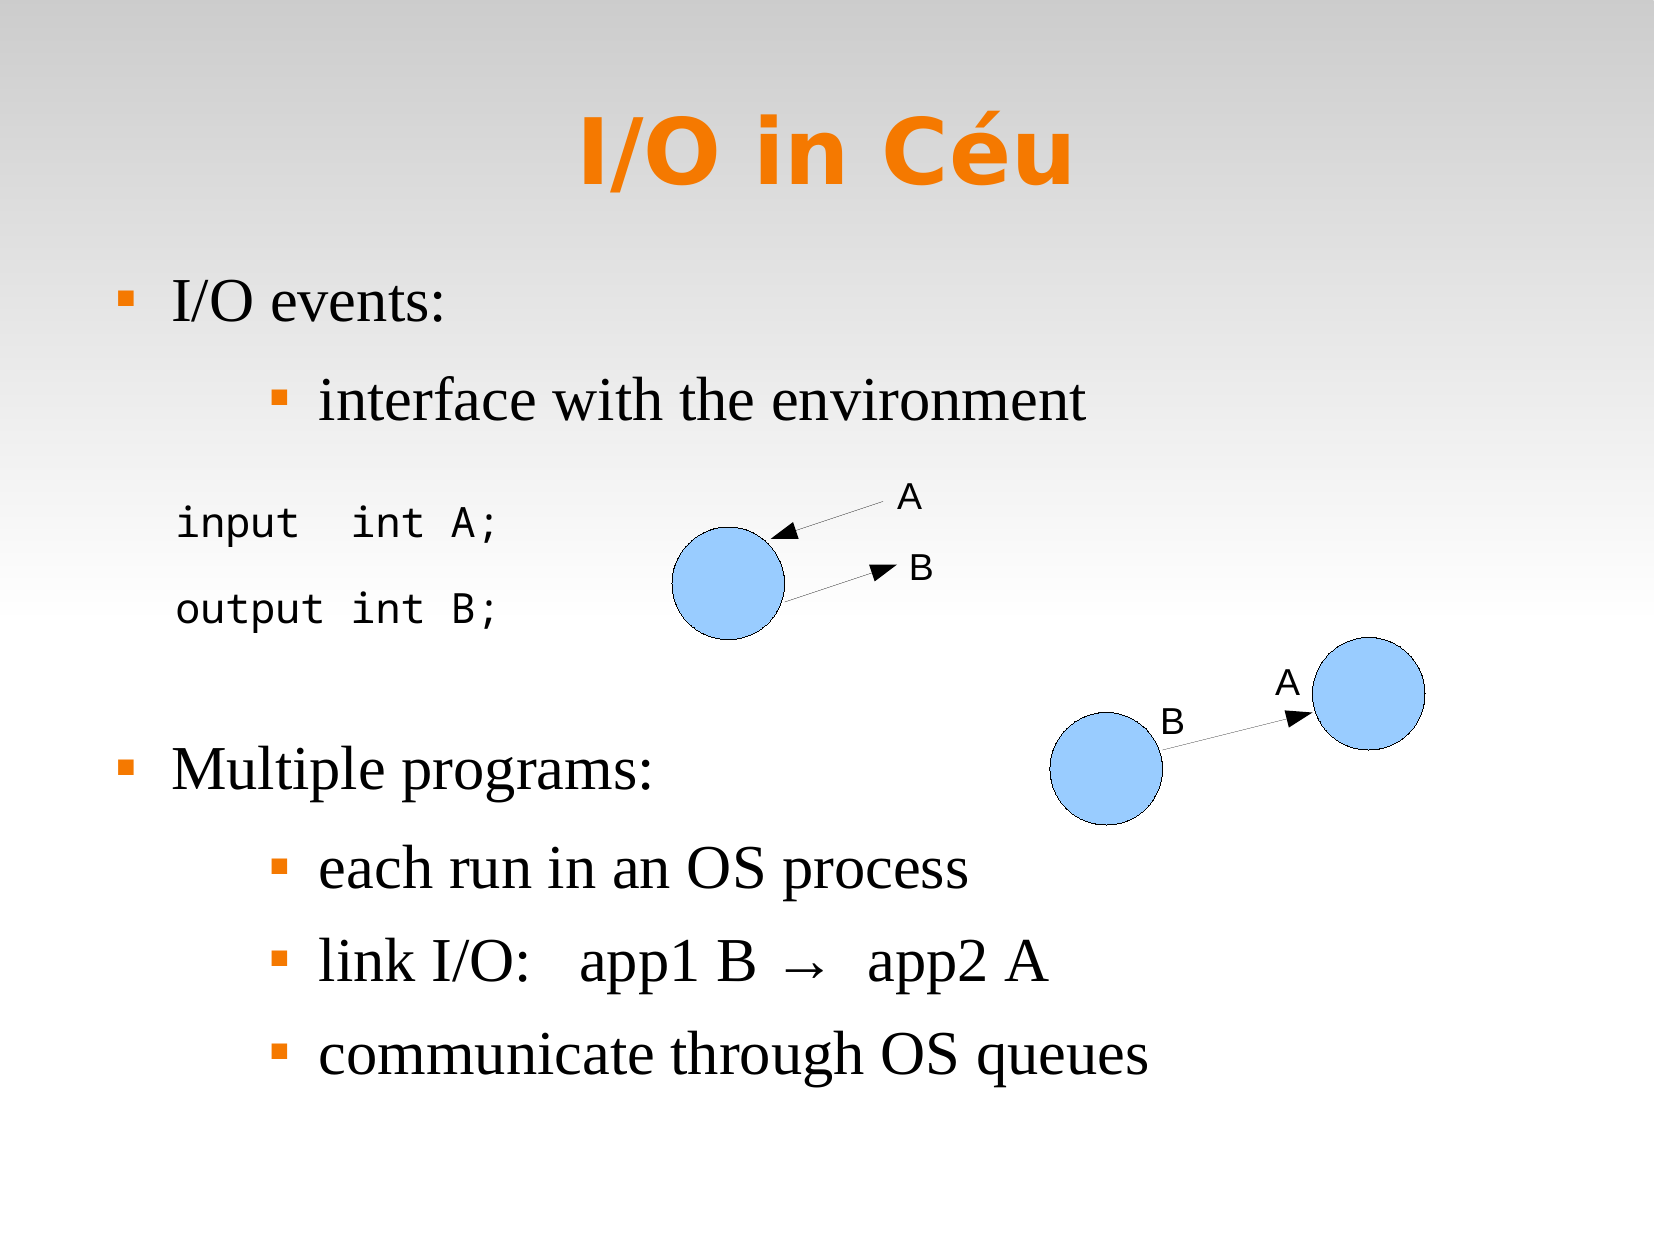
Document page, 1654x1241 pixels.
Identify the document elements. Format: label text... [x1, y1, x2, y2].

text_box [671, 527, 785, 640]
text_box [1312, 637, 1426, 751]
text_box A [1260, 653, 1315, 711]
text_box B [1145, 693, 1201, 762]
text_box B [894, 539, 949, 596]
text_box [1049, 712, 1163, 826]
title I/O in Céu [82, 49, 1571, 231]
list I/O events: interface with the environment input int A; output int B; Multiple programs: each run in an OS process link I/O: app1 B → app2 A communicate through OS queues [82, 231, 1571, 1110]
text_box A [882, 468, 937, 526]
